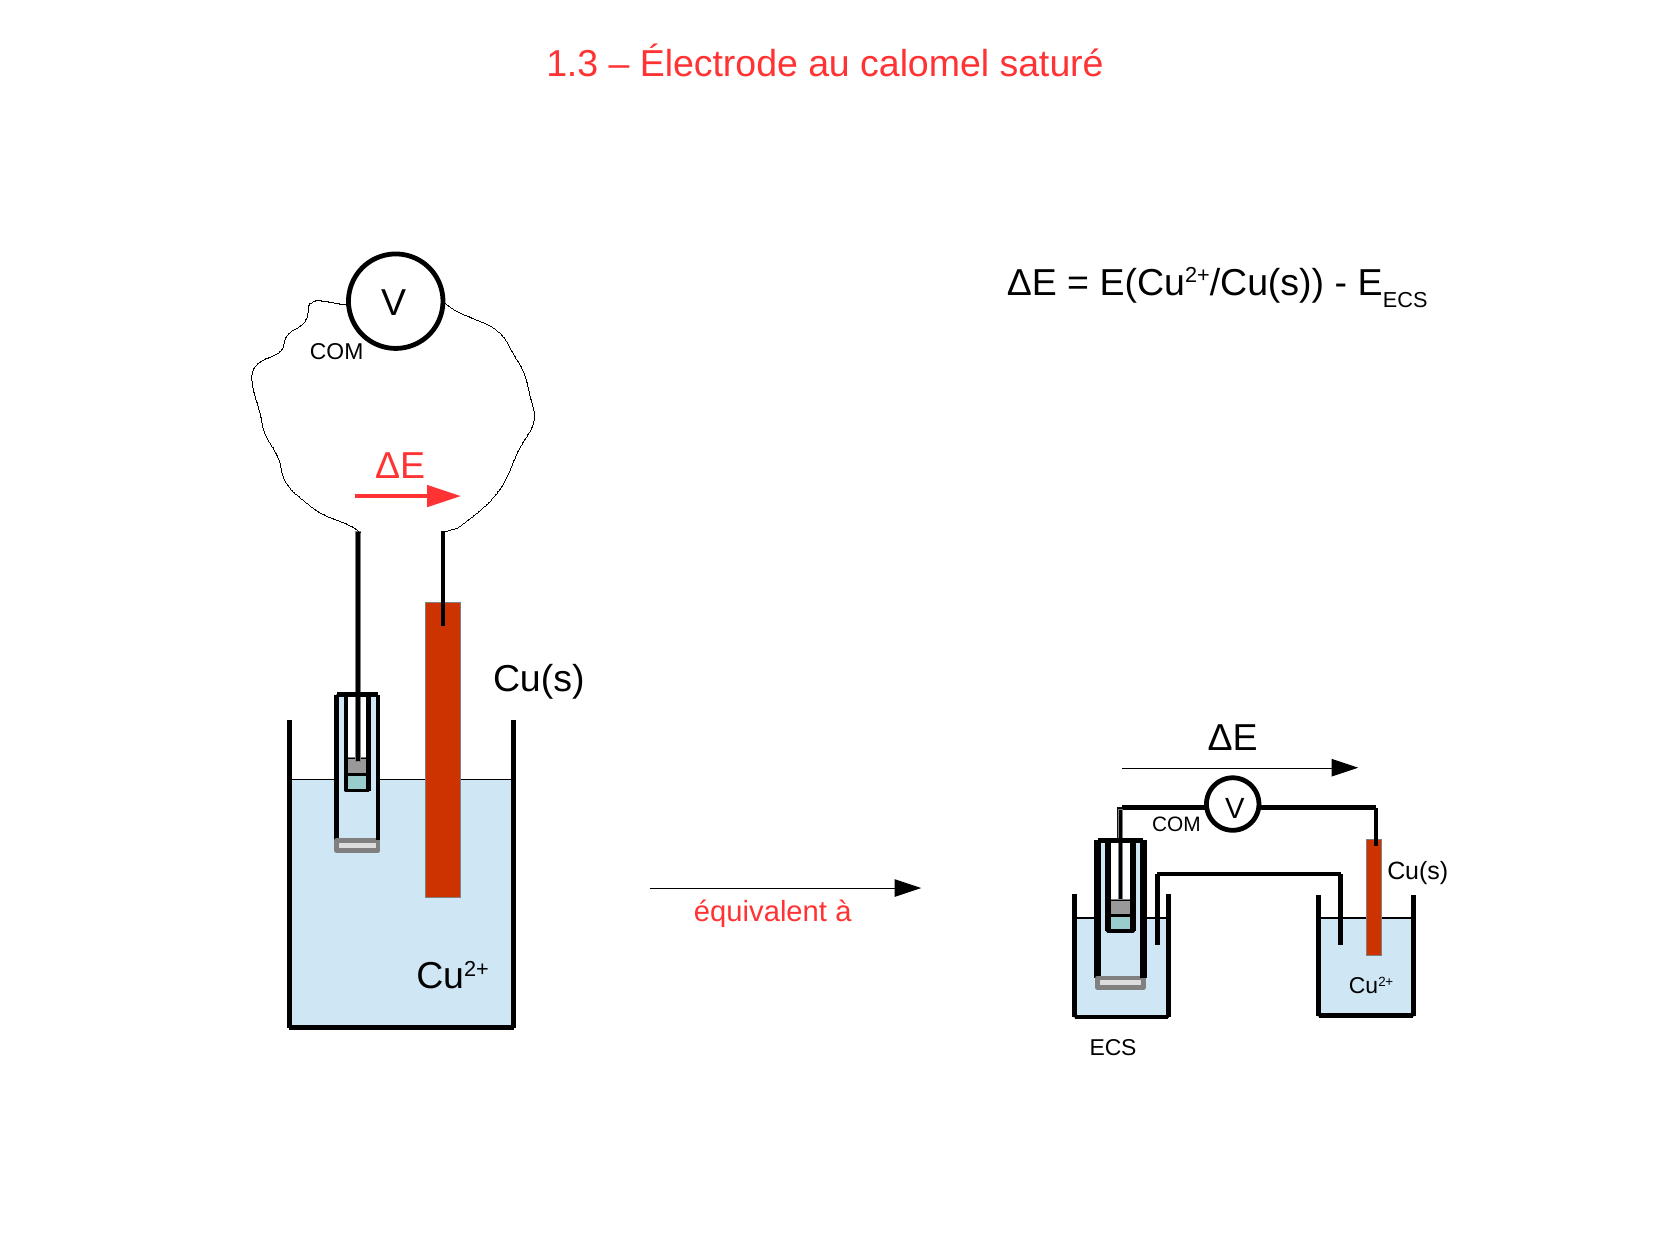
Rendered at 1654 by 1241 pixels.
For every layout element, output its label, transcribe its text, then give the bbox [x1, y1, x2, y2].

text_box ECS [1074, 1027, 1158, 1069]
text_box équivalent à [679, 888, 880, 945]
text_box Cu(s) [478, 649, 603, 707]
text_box [1077, 843, 1166, 1015]
text_box [1215, 777, 1250, 784]
text_box V [1210, 784, 1260, 832]
text_box COM [1137, 805, 1223, 844]
text_box [355, 531, 361, 692]
text_box Cu2+ [401, 947, 508, 1004]
text_box [1117, 807, 1123, 838]
text_box 1.3 – Électrode au calomel saturé [531, 35, 1134, 95]
text_box [1321, 839, 1411, 1013]
text_box [348, 253, 443, 349]
text_box V [366, 273, 414, 331]
text_box Cu2+ [1334, 965, 1412, 1007]
text_box Cu(s) [1372, 849, 1465, 893]
text_box ΔE = E(Cu2+/Cu(s)) - EECS [992, 253, 1465, 320]
text_box ΔE [360, 437, 443, 494]
text_box [292, 602, 511, 1025]
text_box [1206, 790, 1210, 805]
text_box COM [295, 331, 390, 373]
text_box ΔE [1192, 708, 1276, 766]
